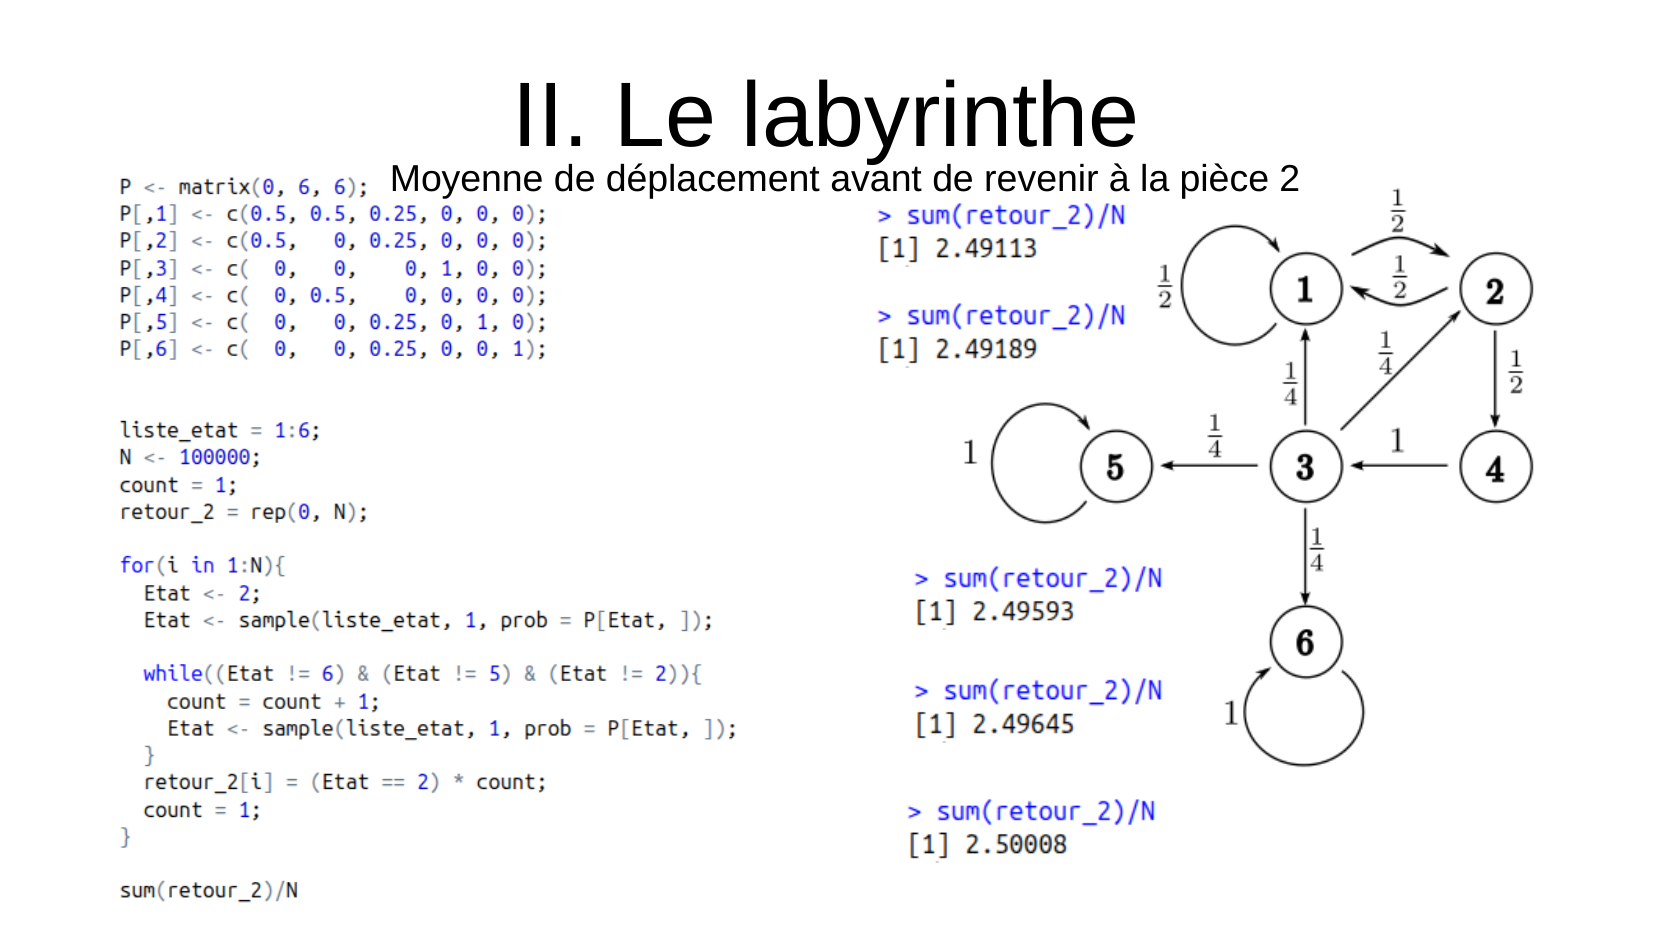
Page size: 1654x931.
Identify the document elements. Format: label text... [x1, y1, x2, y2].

text_box Moyenne de déplacement avant de revenir à la pièce 2 [375, 150, 1318, 207]
picture [870, 187, 1538, 775]
picture [900, 795, 1171, 863]
title II. Le labyrinthe [82, 37, 1571, 193]
picture [112, 193, 751, 909]
